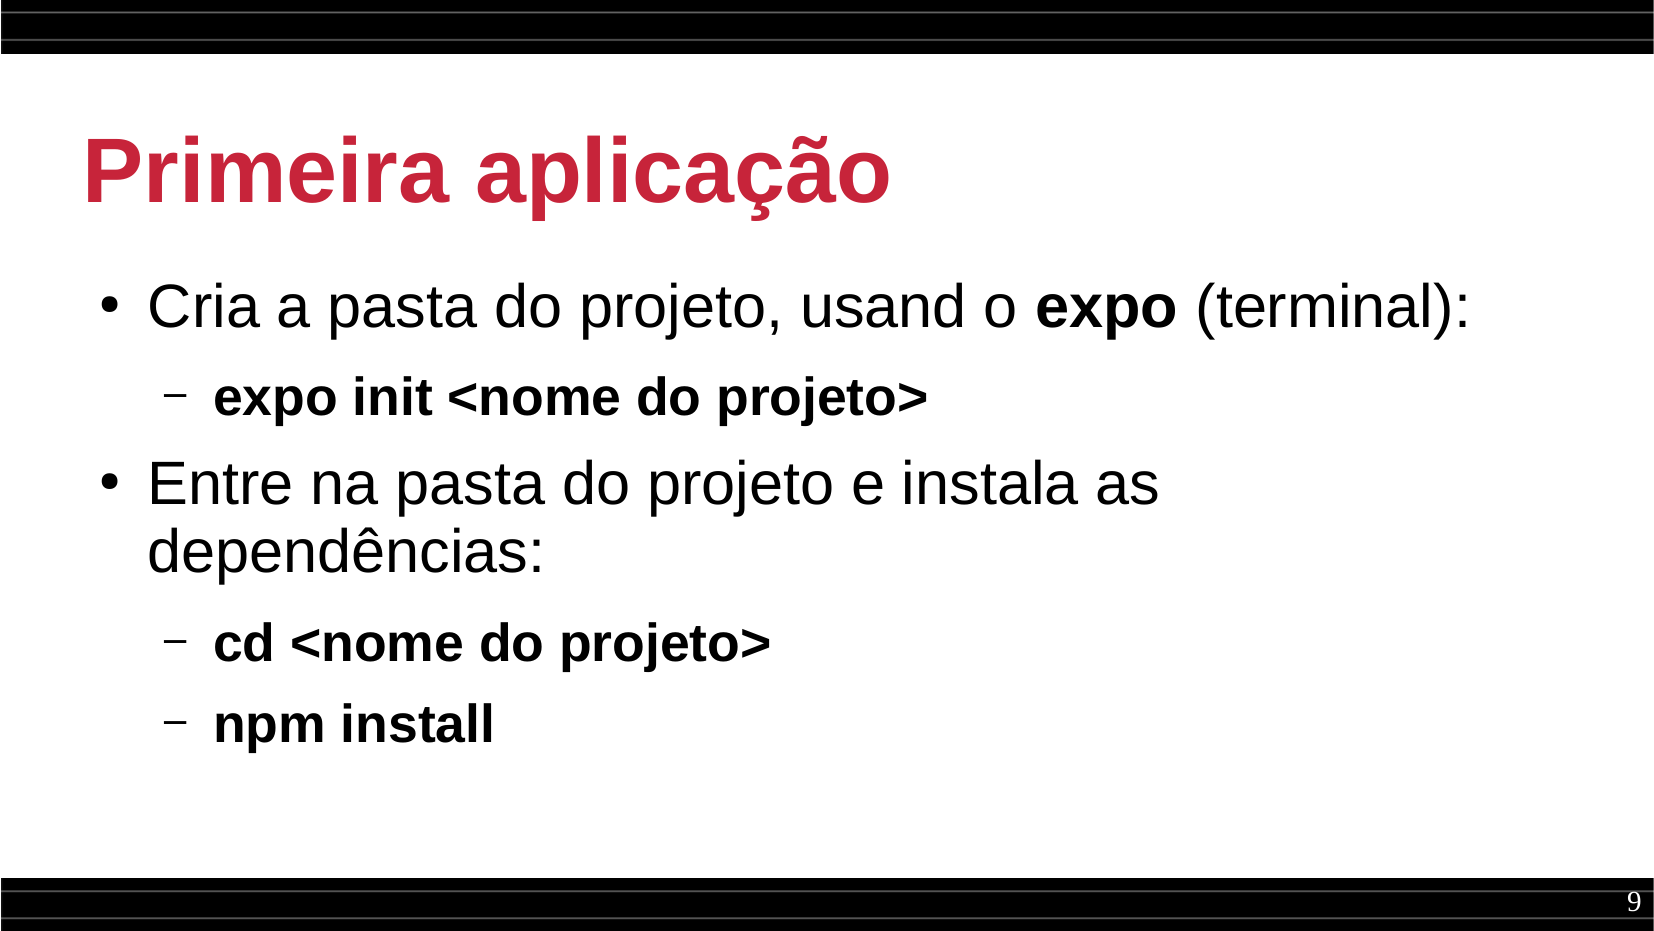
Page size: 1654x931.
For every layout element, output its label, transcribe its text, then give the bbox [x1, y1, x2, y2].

picture [1, 878, 1654, 931]
list Cria a pasta do projeto, usand o expo (terminal): expo init <nome do projeto> Entre na pasta do projeto e instala as dependências: cd <nome do projeto> npm install [82, 271, 1571, 758]
title Primeira aplicação [82, 92, 1571, 249]
picture [1, 0, 1654, 54]
